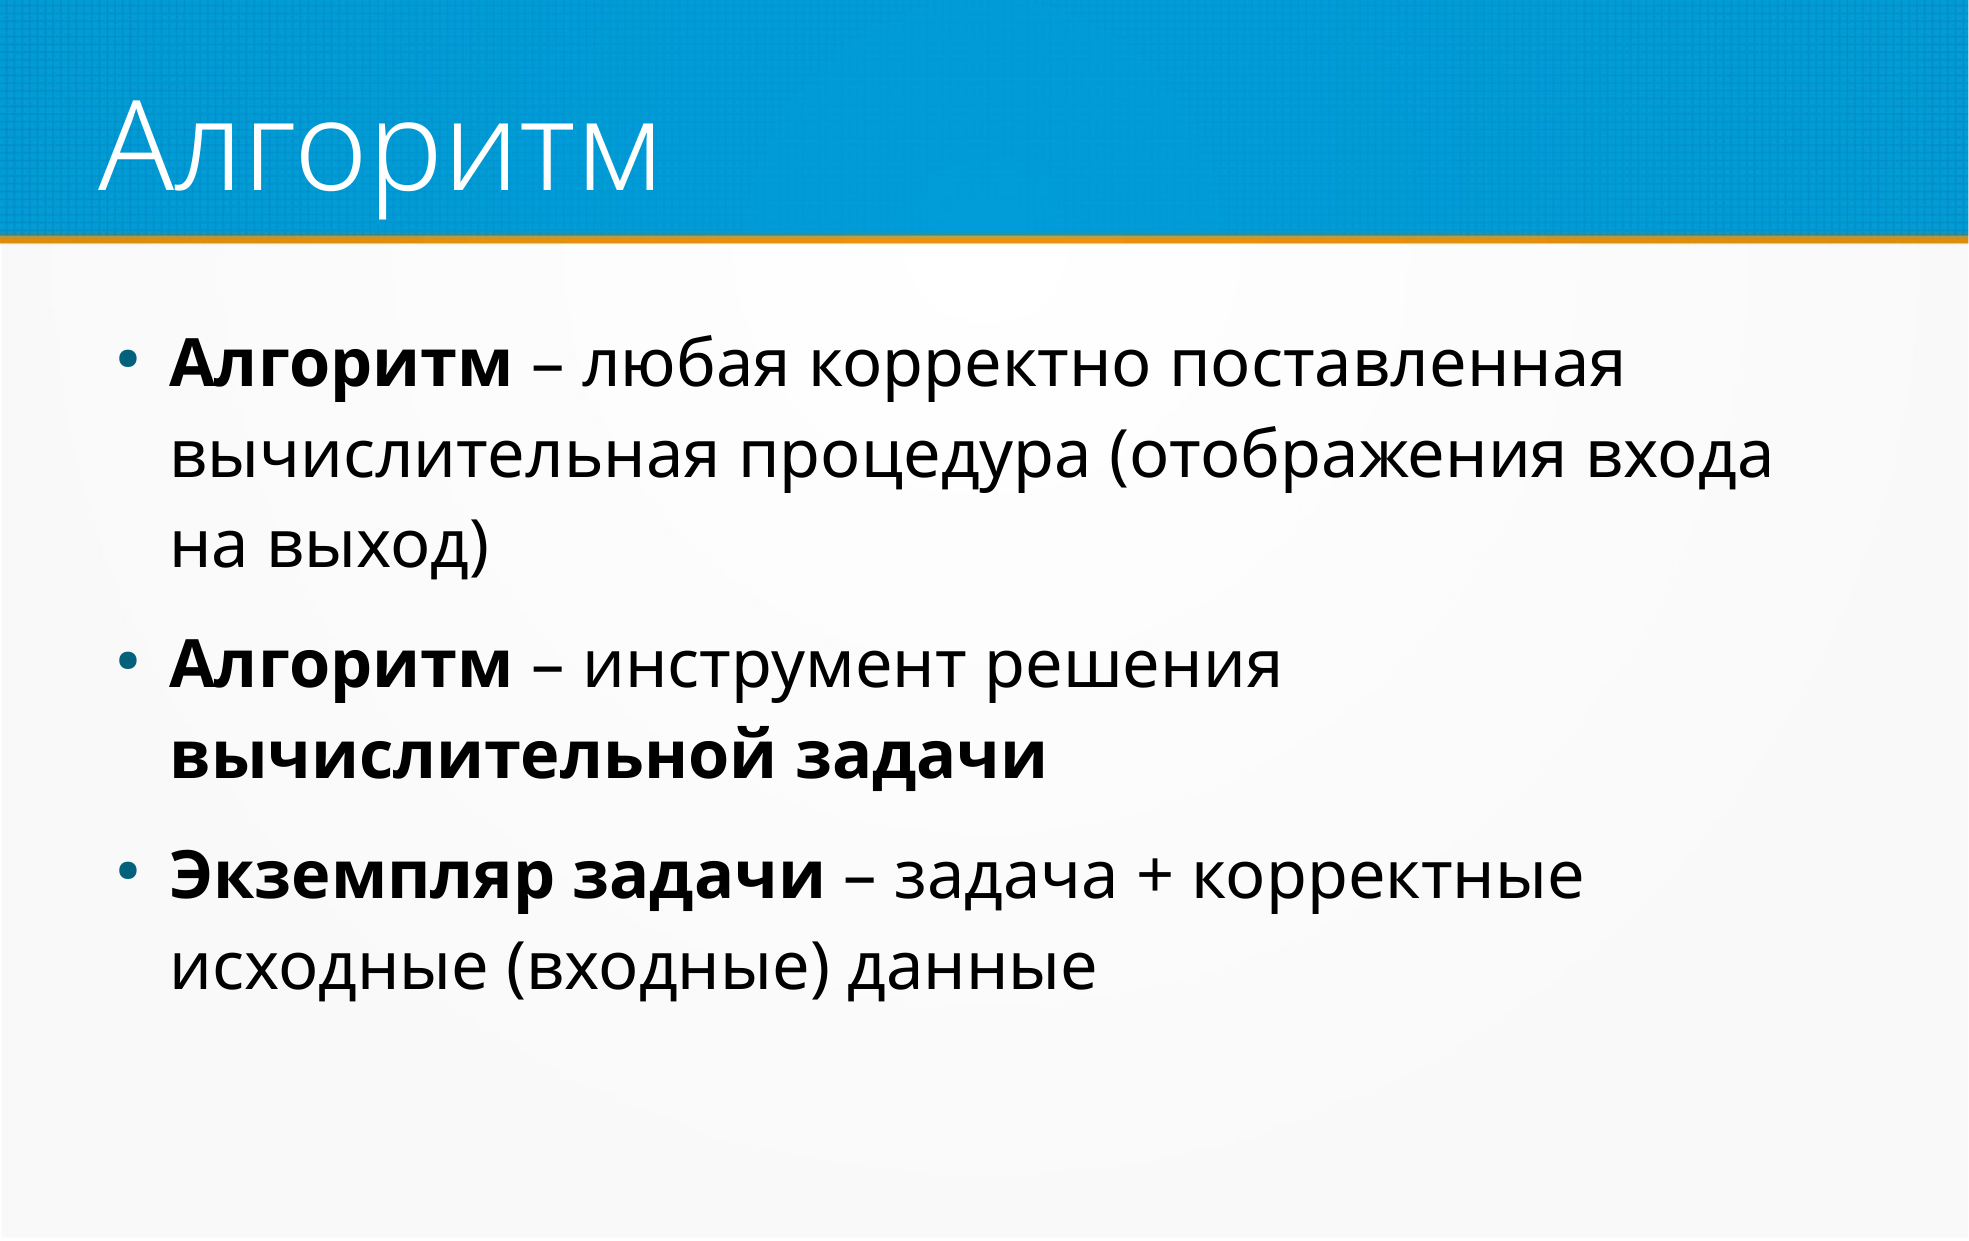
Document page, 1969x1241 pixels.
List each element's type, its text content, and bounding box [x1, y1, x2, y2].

list Алгоритм – любая корректно поставленная вычислительная процедура (отображения входа на выход) Алгоритм – инструмент решения вычислительной задачи Экземпляр задачи – задача + корректные исходные (входные) данные [98, 315, 1861, 1081]
picture [0, 233, 1969, 1241]
title Алгоритм [98, 19, 1870, 227]
